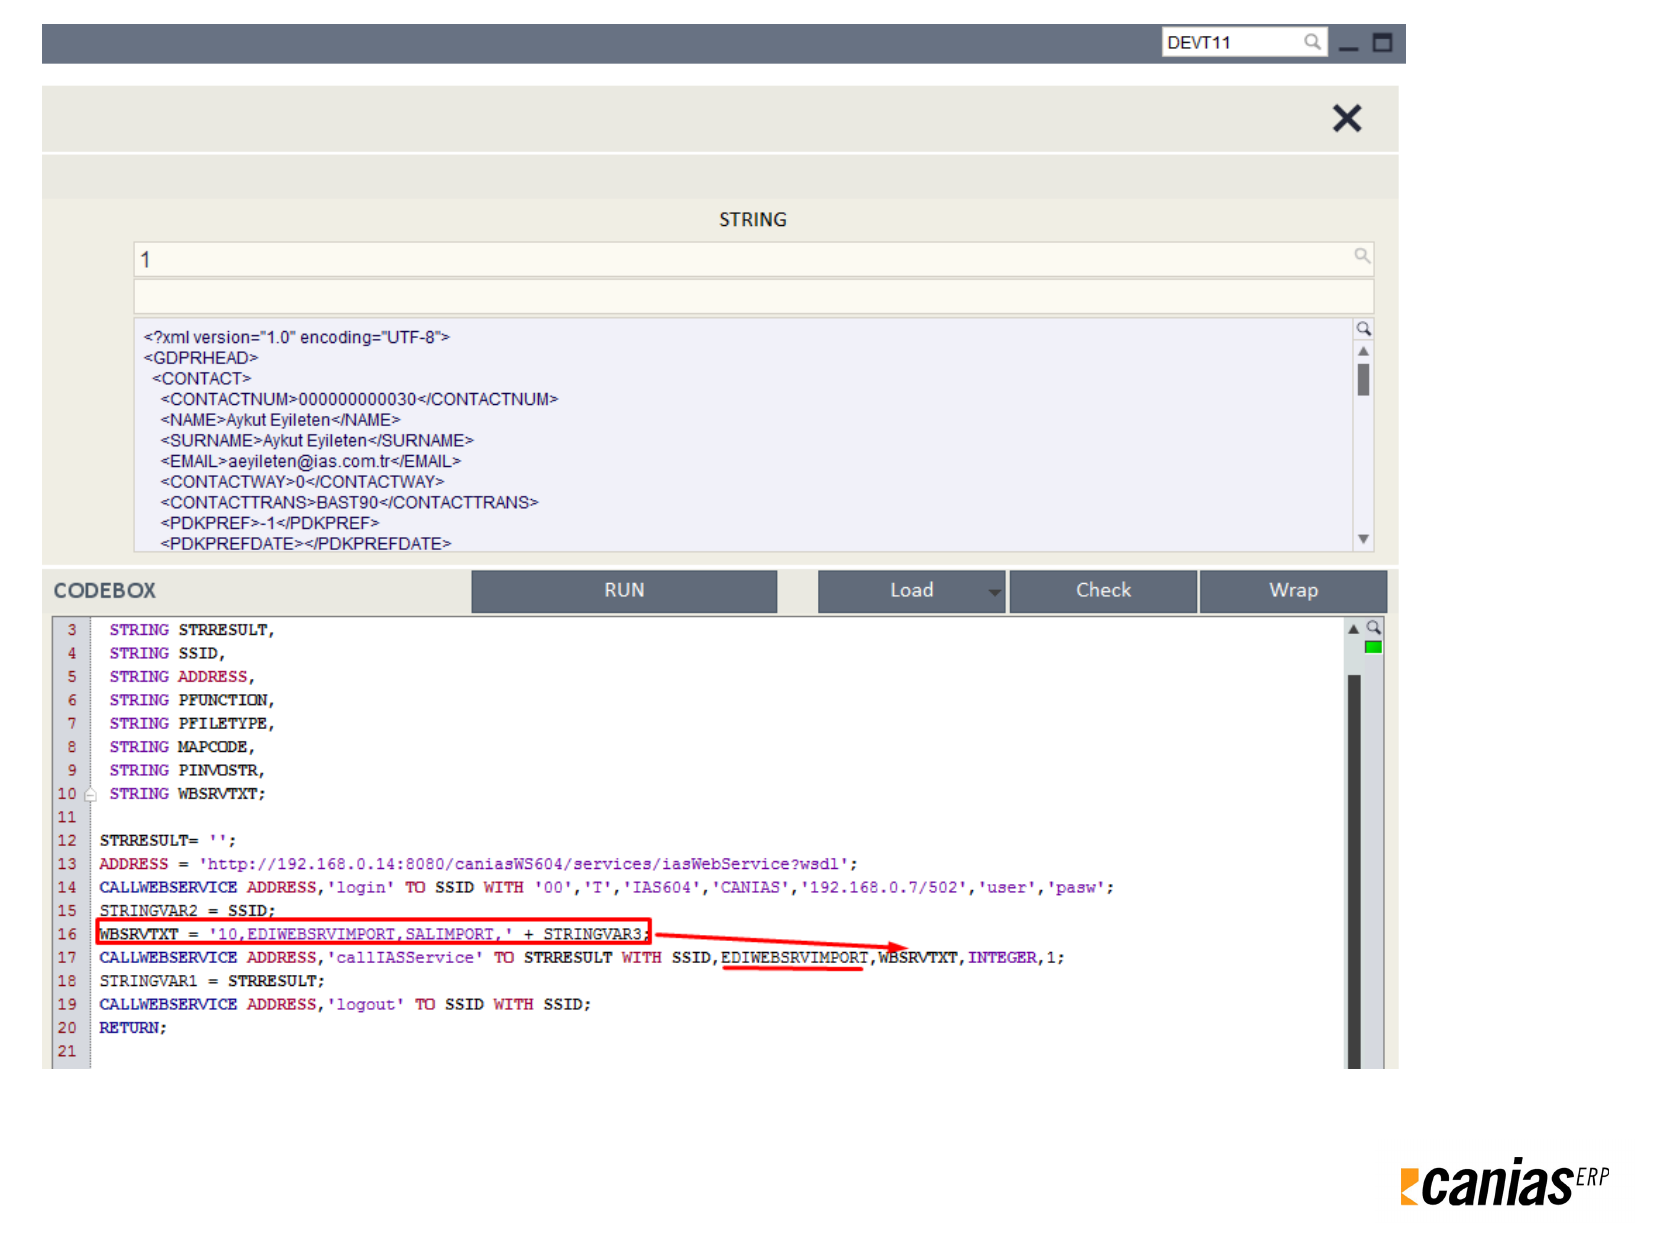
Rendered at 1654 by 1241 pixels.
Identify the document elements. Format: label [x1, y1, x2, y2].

picture [42, 24, 1406, 1069]
picture [1375, 1139, 1635, 1223]
